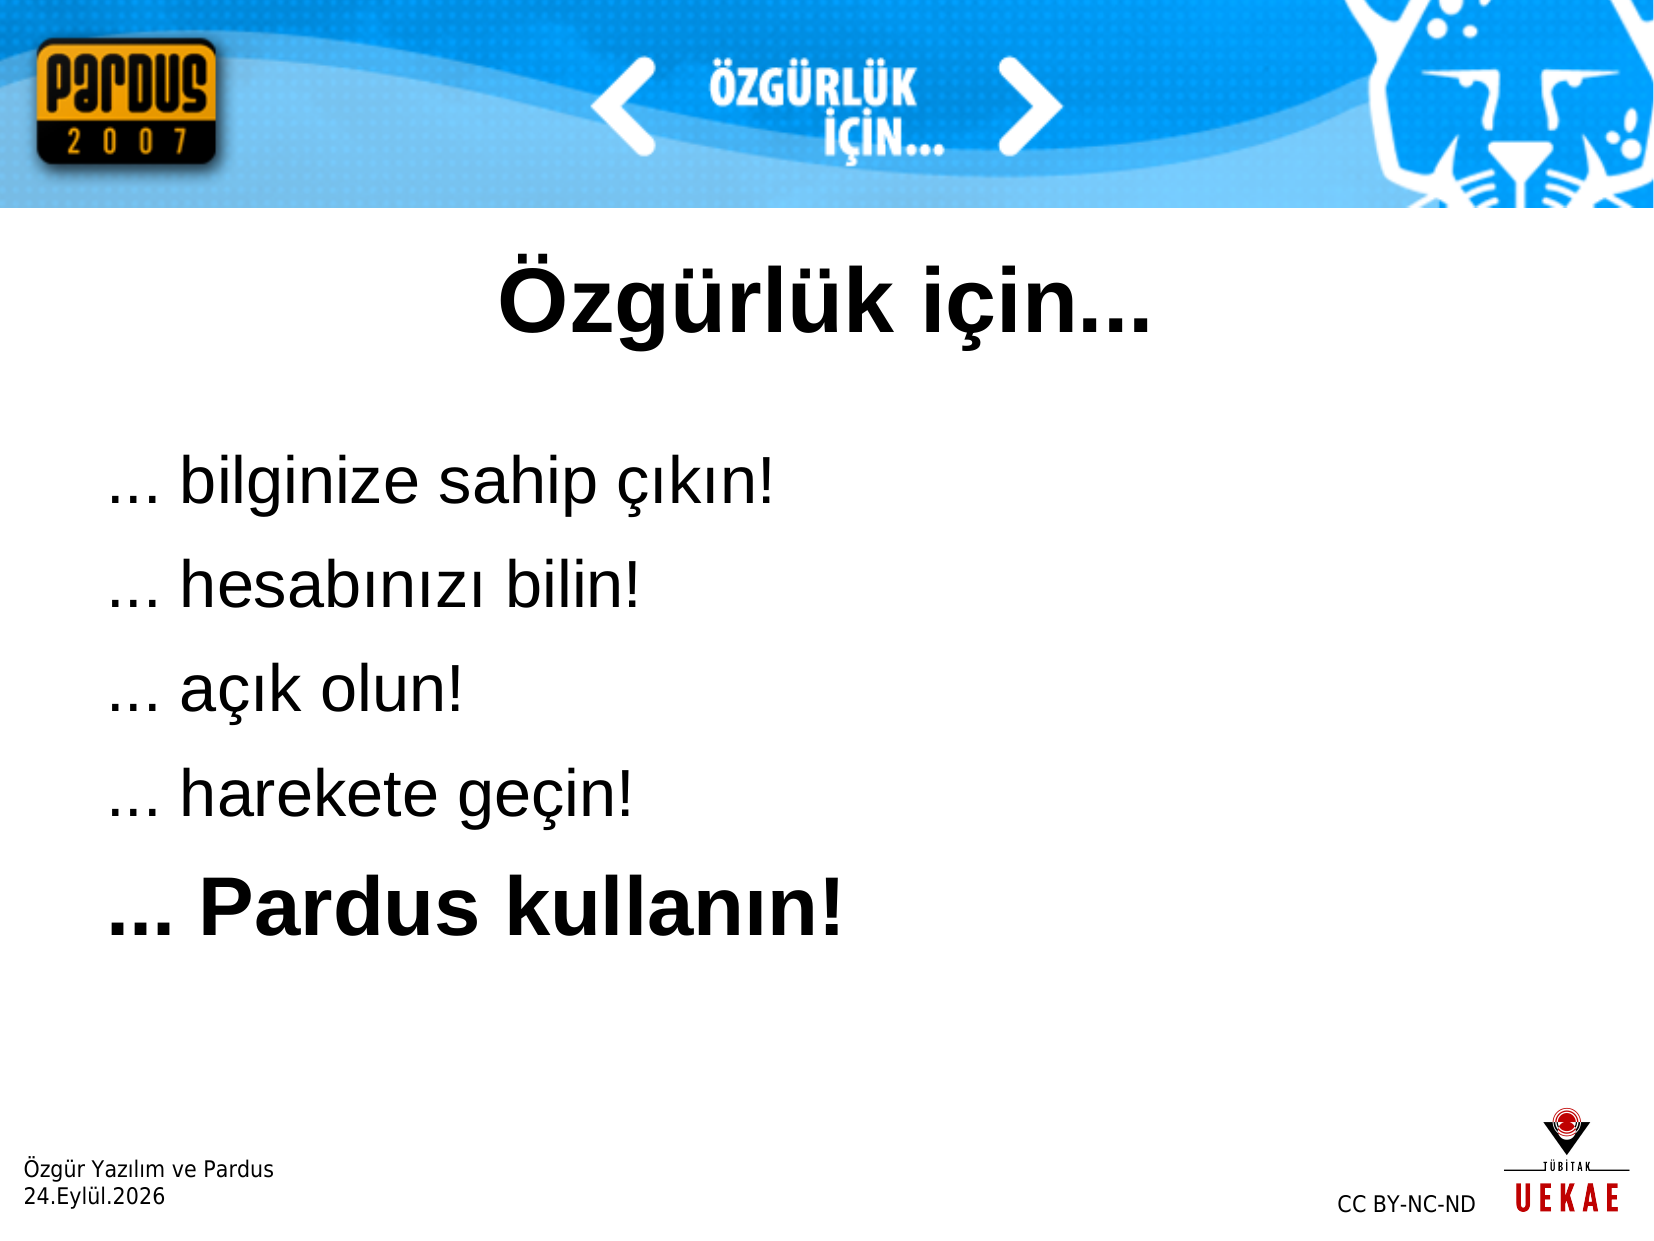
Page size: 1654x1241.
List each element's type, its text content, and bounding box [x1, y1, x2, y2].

title Özgürlük için... [82, 197, 1571, 405]
picture [0, 0, 1654, 208]
list ... bilginize sahip çıkın! ... hesabınızı bilin! ... açık olun! ... harekete geçin! ... Pardus kullanın! [88, 442, 1571, 1080]
picture [1500, 1104, 1634, 1215]
